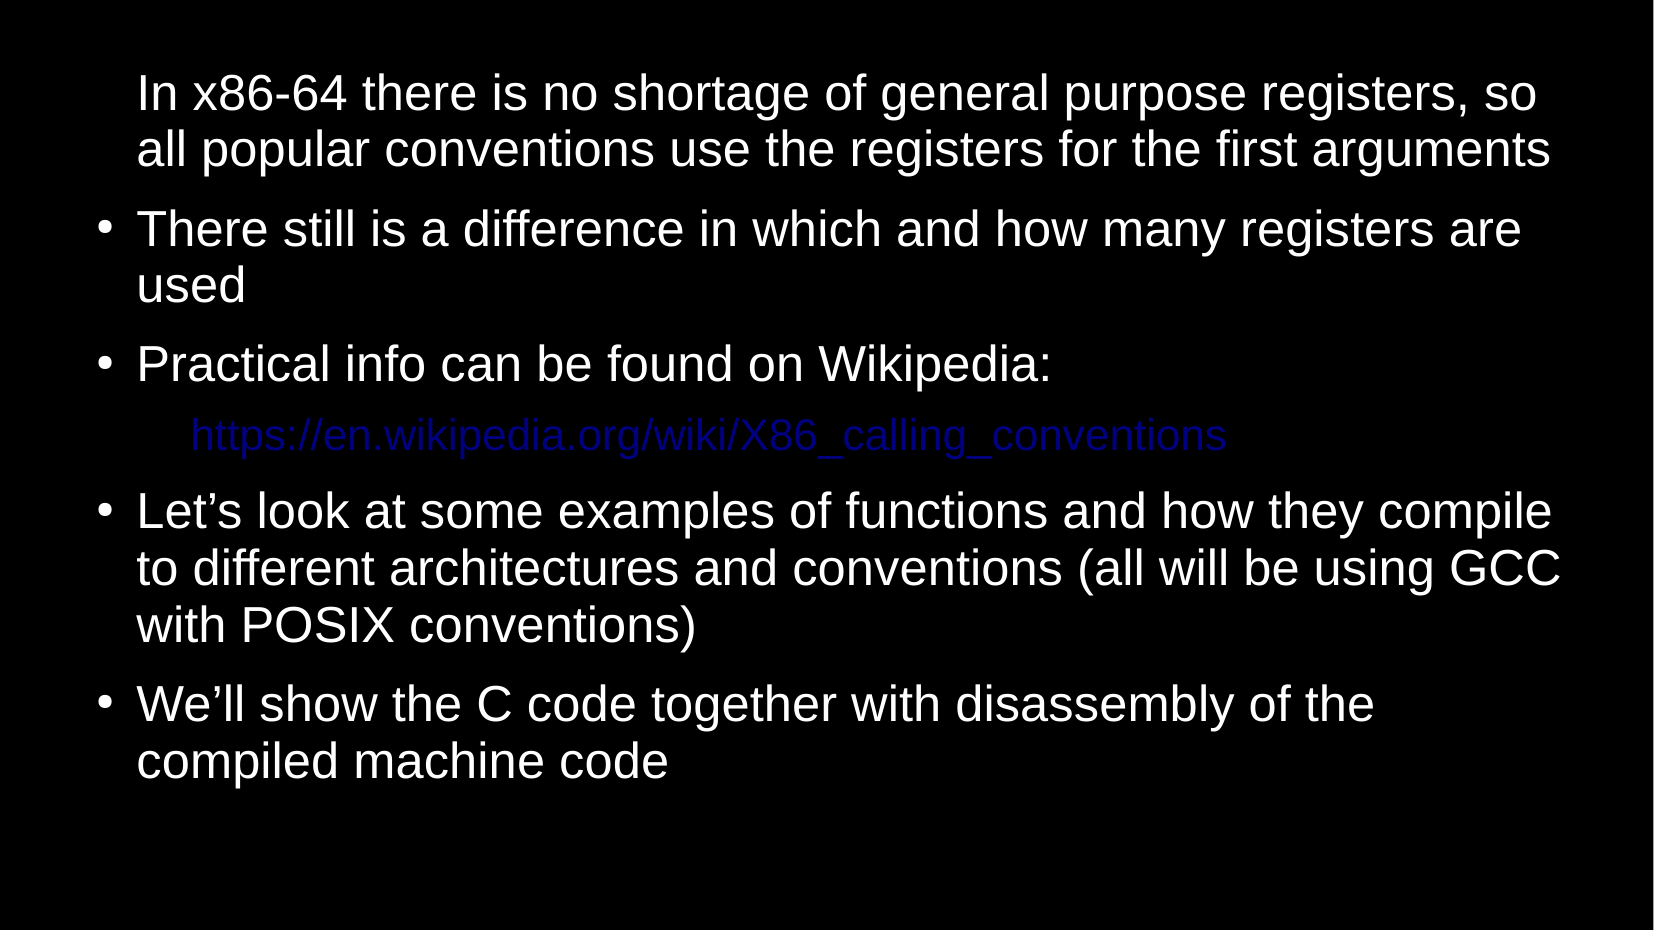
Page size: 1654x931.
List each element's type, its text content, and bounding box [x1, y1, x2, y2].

list In x86-64 there is no shortage of general purpose registers, so all popular conventions use the registers for the first arguments There still is a difference in which and how many registers are used Practical info can be found on Wikipedia: https://en.wikipedia.org/wiki/X86_calling_conventions Let’s look at some examples of functions and how they compile to different architectures and conventions (all will be using GCC with POSIX conventions) We’ll show the C code together with disassembly of the compiled machine code [82, 64, 1571, 826]
